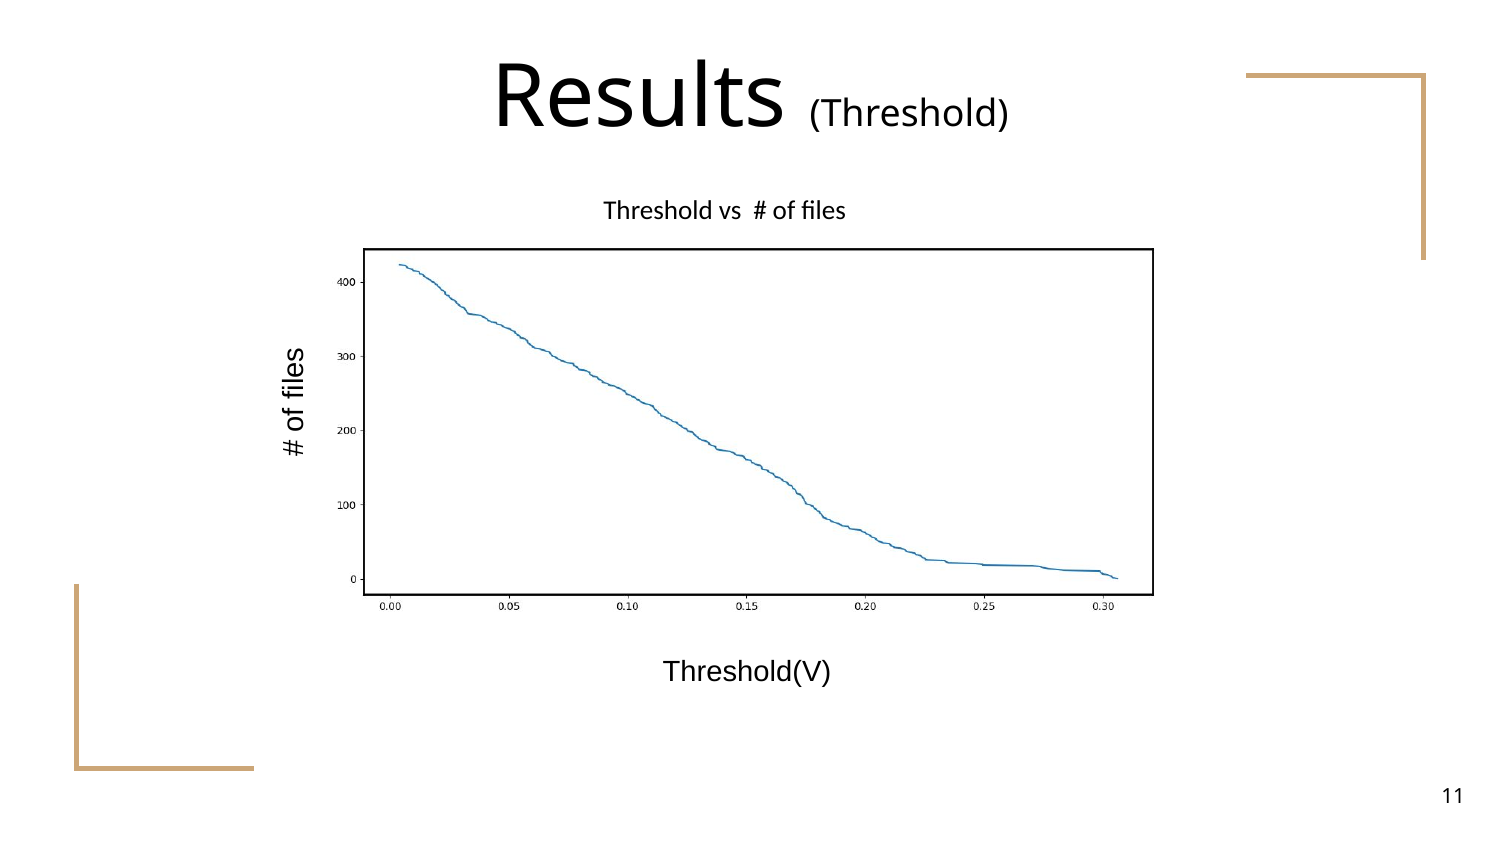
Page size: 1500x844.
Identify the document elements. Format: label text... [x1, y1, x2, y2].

text_box Threshold(V) [647, 636, 853, 673]
title Results (Threshold) [126, 0, 1374, 217]
slide_number <number> [1389, 764, 1480, 830]
text_box # of files [259, 290, 295, 472]
picture [317, 227, 1183, 617]
text_box Threshold vs # of files [588, 185, 894, 262]
